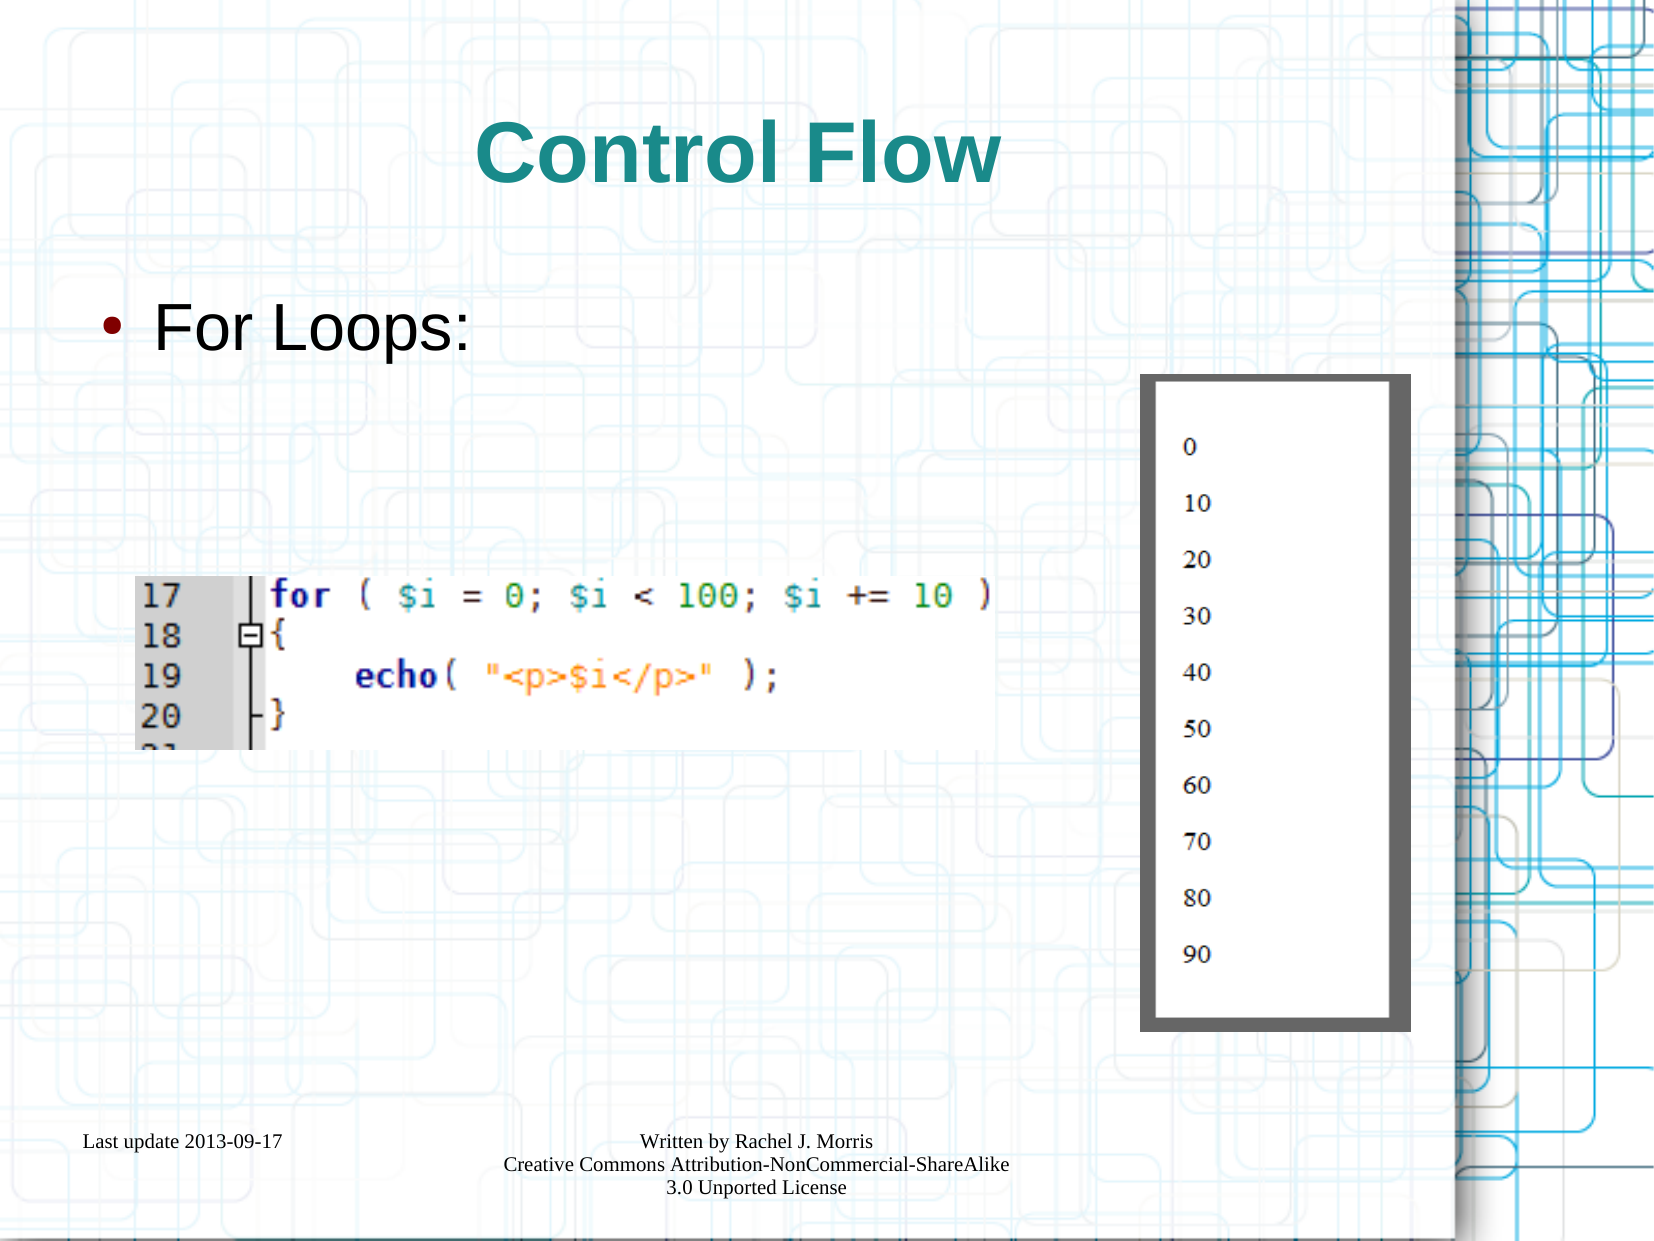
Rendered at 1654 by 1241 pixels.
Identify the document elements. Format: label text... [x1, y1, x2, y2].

list For Loops: [82, 290, 1418, 1010]
title Control Flow [59, 49, 1418, 257]
picture [0, 0, 1654, 1241]
